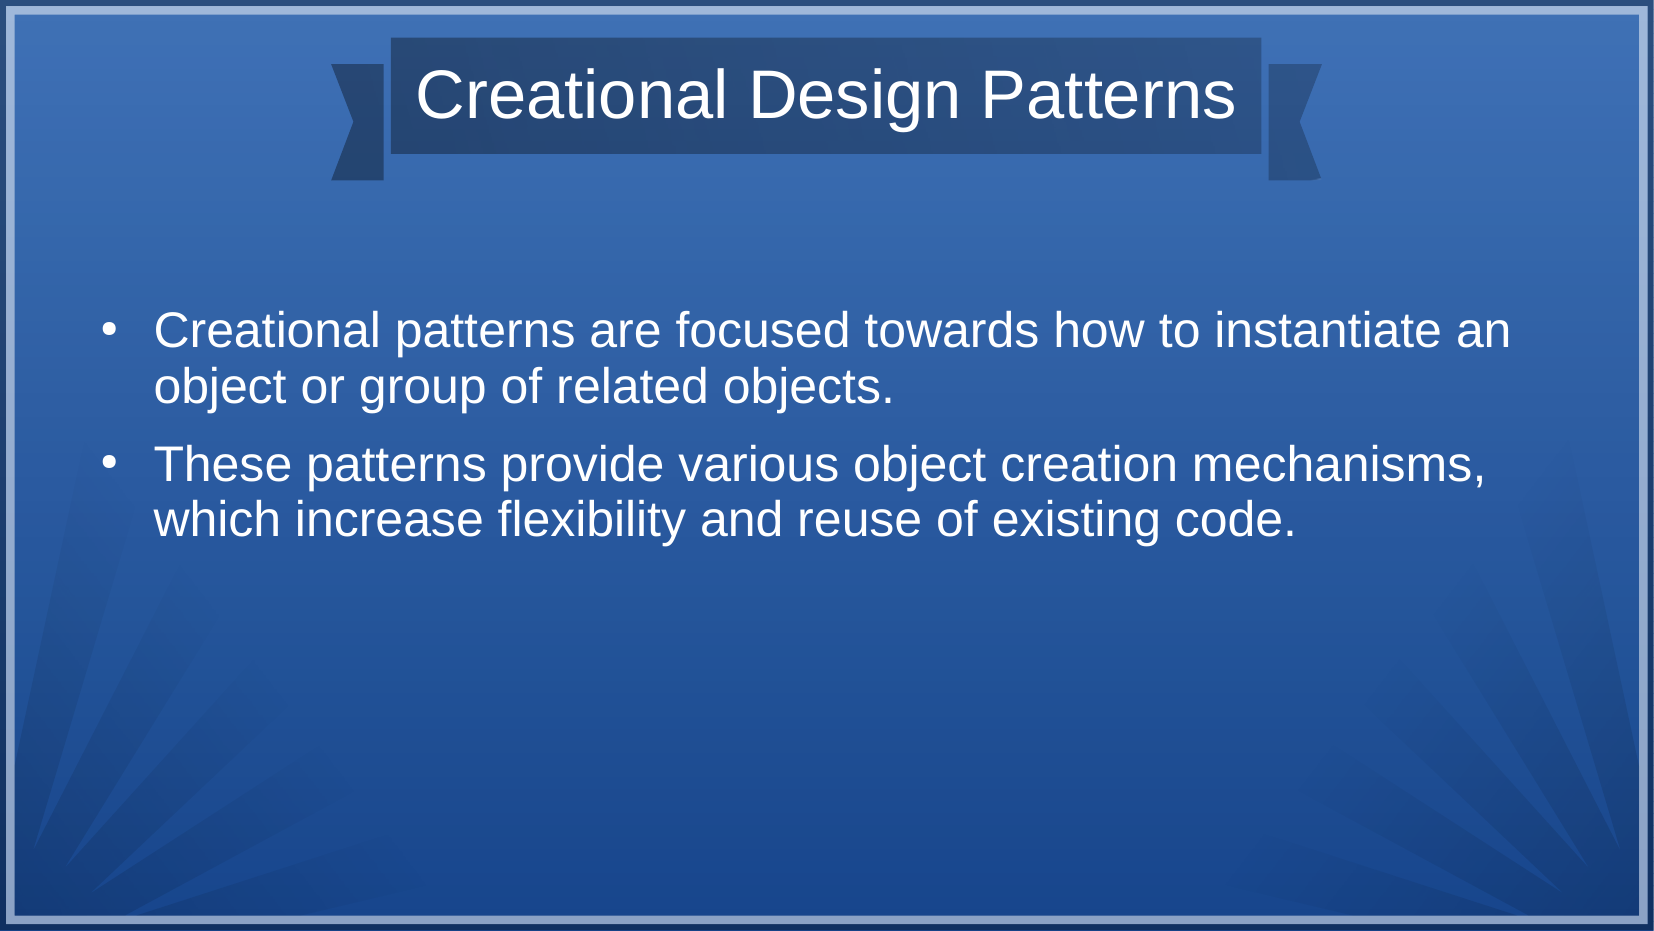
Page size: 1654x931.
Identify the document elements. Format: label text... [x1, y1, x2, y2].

list Creational patterns are focused towards how to instantiate an object or group of related objects. These patterns provide various object creation mechanisms, which increase flexibility and reuse of existing code. [82, 224, 1571, 848]
title Creational Design Patterns [389, 35, 1264, 154]
